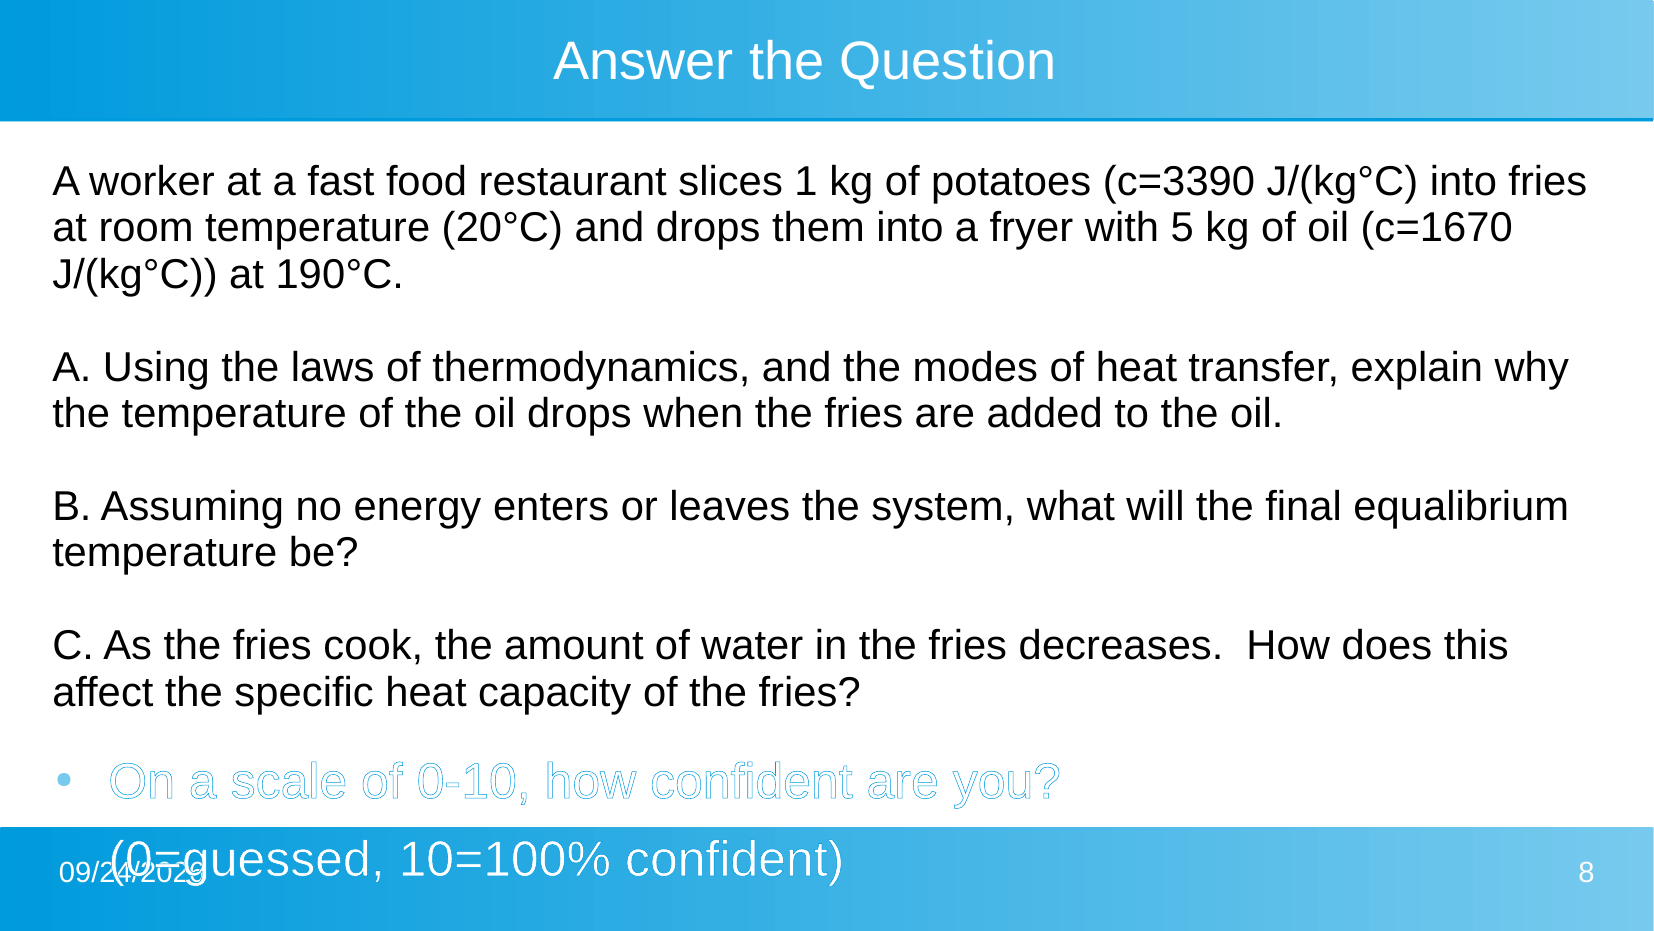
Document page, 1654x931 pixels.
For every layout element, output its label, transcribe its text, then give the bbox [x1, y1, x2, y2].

list On a scale of 0-10, how confident are you? (0=guessed, 10=100% confident) [37, 723, 1573, 931]
title Answer the Question [37, 0, 1573, 122]
text_box A worker at a fast food restaurant slices 1 kg of potatoes (c=3390 J/(kg°C) into fries at room temperature (20°C) and drops them into a fryer with 5 kg of oil (c=1670 J/(kg°C)) at 190°C. A. Using the laws of thermodynamics, and the modes of heat transfer, explain why the temperature of the oil drops when the fries are added to the oil. B. Assuming no energy enters or leaves the system, what will the final equalibrium temperature be? C. As the fries cook, the amount of water in the fries decreases. How does this affect the specific heat capacity of the fries? [37, 150, 1613, 723]
